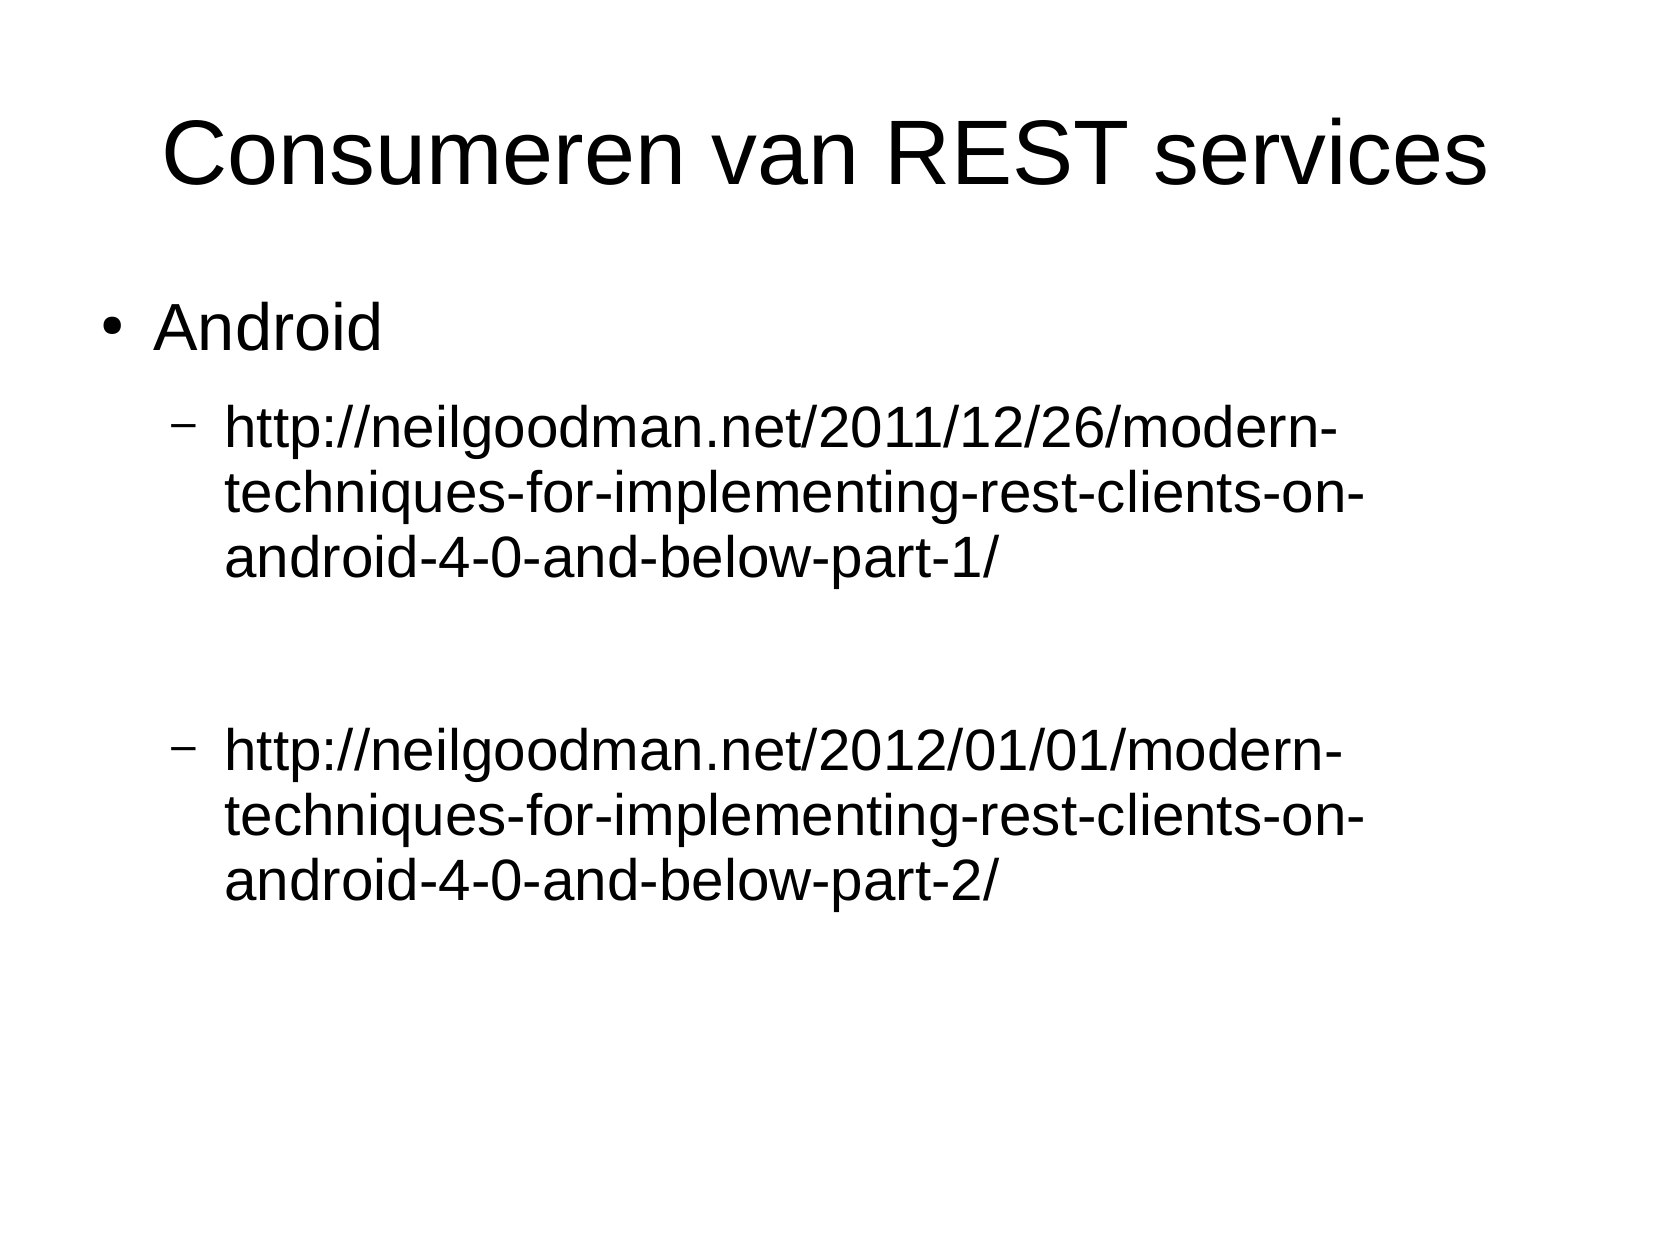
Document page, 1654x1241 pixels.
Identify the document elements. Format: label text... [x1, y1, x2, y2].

list Android http://neilgoodman.net/2011/12/26/modern-techniques-for-implementing-rest-clients-on-android-4-0-and-below-part-1/ http://neilgoodman.net/2012/01/01/modern-techniques-for-implementing-rest-clients-on-android-4-0-and-below-part-2/ [82, 290, 1538, 1010]
title Consumeren van REST services [82, 49, 1571, 257]
